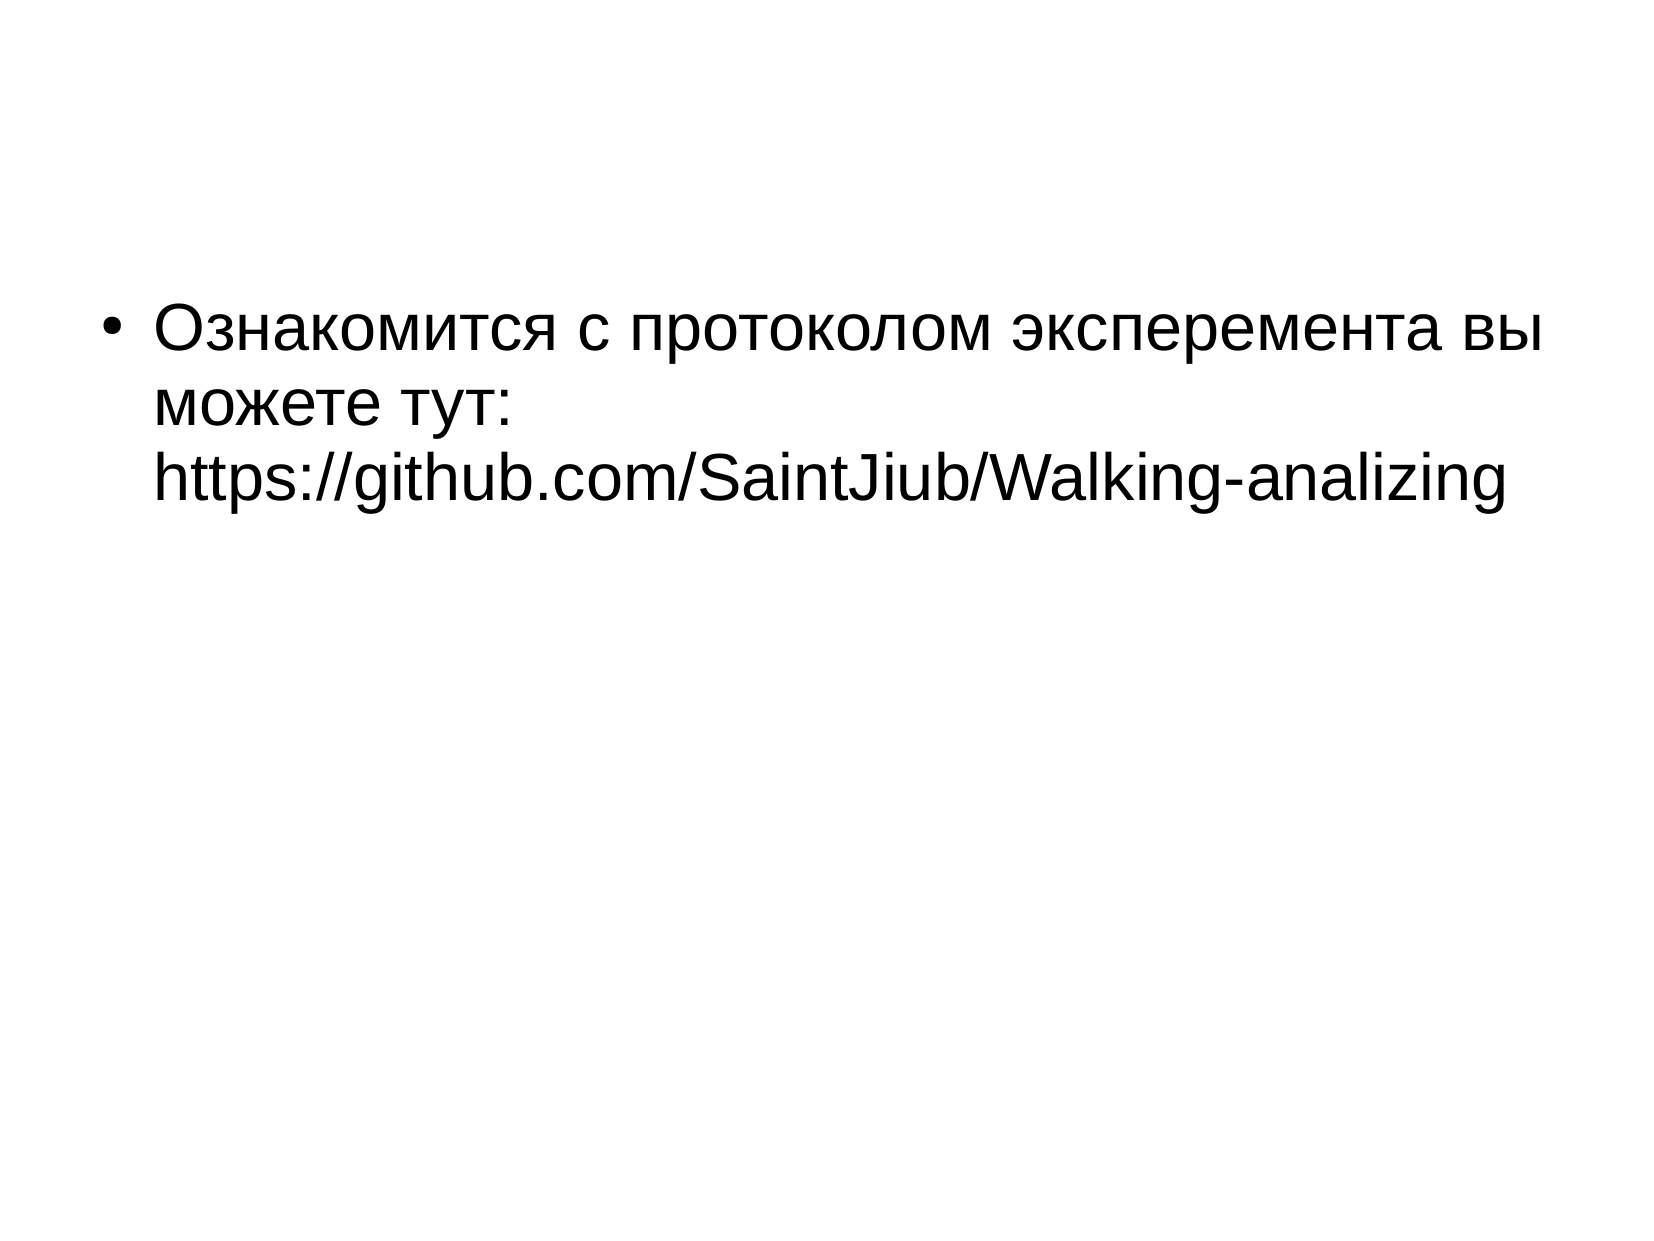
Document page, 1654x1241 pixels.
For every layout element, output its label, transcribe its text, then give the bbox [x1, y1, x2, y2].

list Ознакомится с протоколом эксперемента вы можете тут: https://github.com/SaintJiub/Walking-analizing [82, 290, 1571, 1109]
